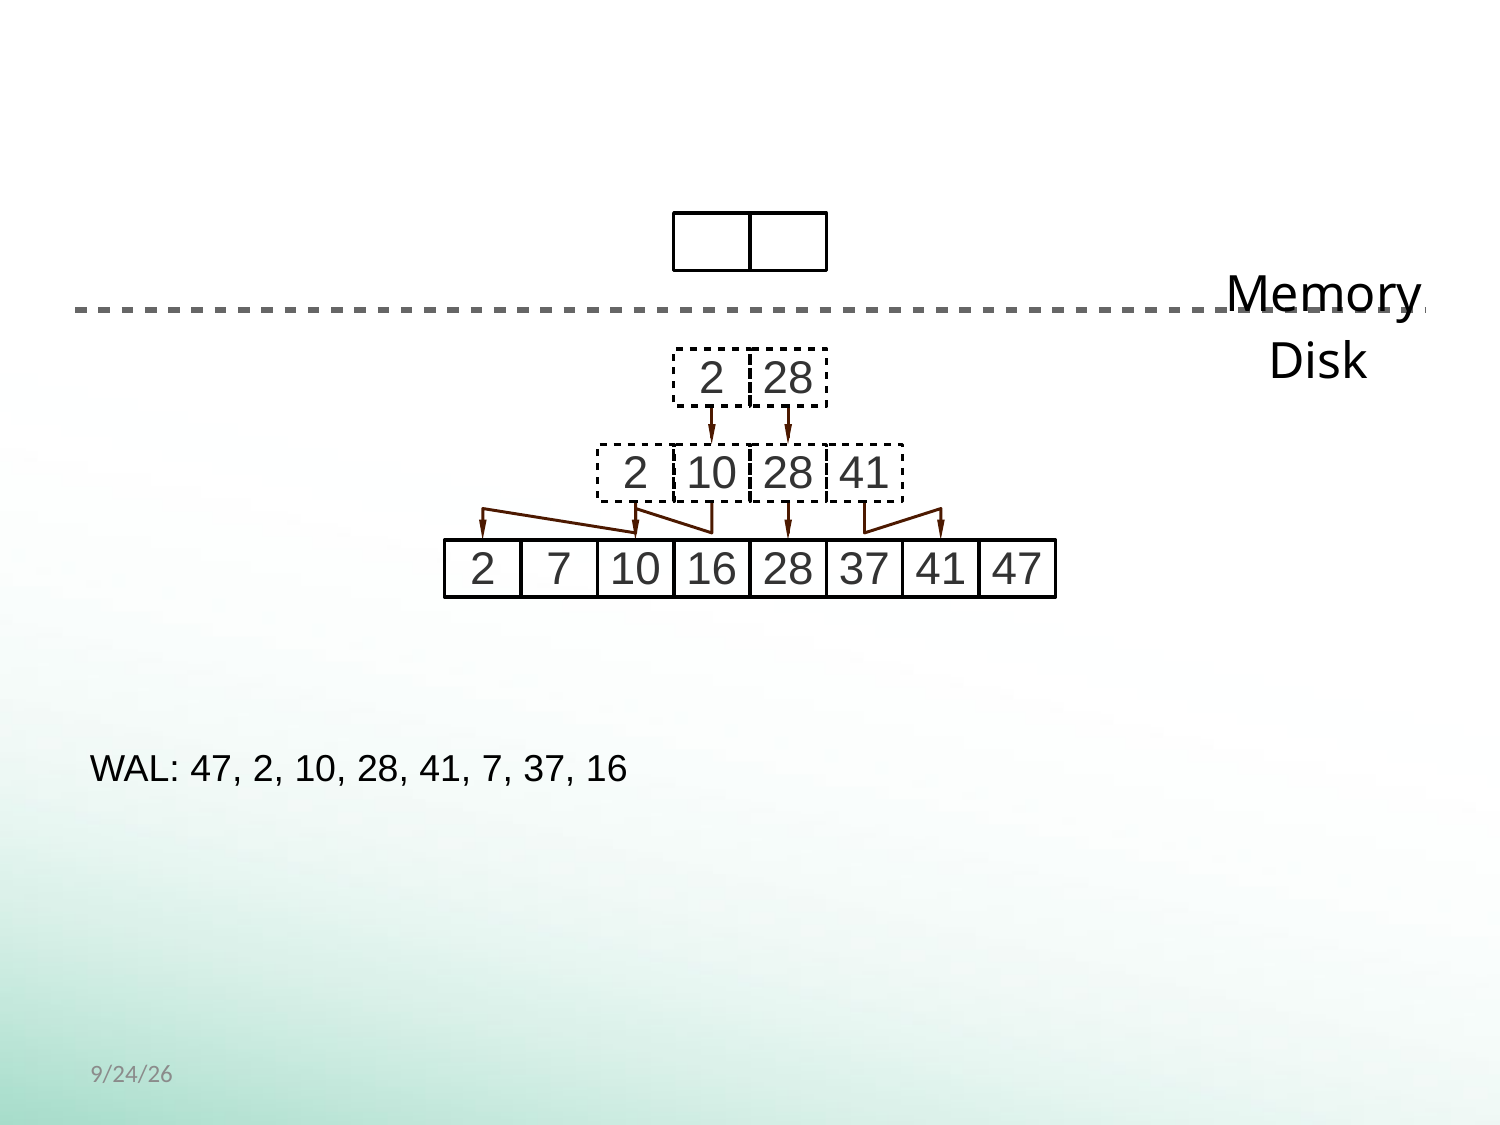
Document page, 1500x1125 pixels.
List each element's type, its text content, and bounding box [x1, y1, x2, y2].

text_box 2 [597, 444, 673, 502]
text_box 10 [673, 444, 750, 502]
text_box 41 [902, 539, 979, 598]
text_box 28 [750, 539, 826, 598]
picture [0, 0, 1500, 1125]
text_box 16 [673, 539, 750, 598]
text_box 37 [826, 539, 902, 598]
text_box 28 [750, 444, 826, 502]
text_box 28 [750, 348, 827, 407]
text_box 7 [520, 539, 597, 598]
text_box 47 [979, 539, 1056, 598]
text_box 2 [673, 348, 750, 407]
text_box 10 [597, 539, 673, 598]
text_box Memory [1210, 250, 1443, 327]
text_box 2 [444, 539, 520, 598]
text_box WAL: 47, 2, 10, 28, 41, 7, 37, 16 [75, 740, 1361, 797]
text_box Disk [1253, 317, 1392, 394]
text_box 41 [826, 444, 903, 502]
